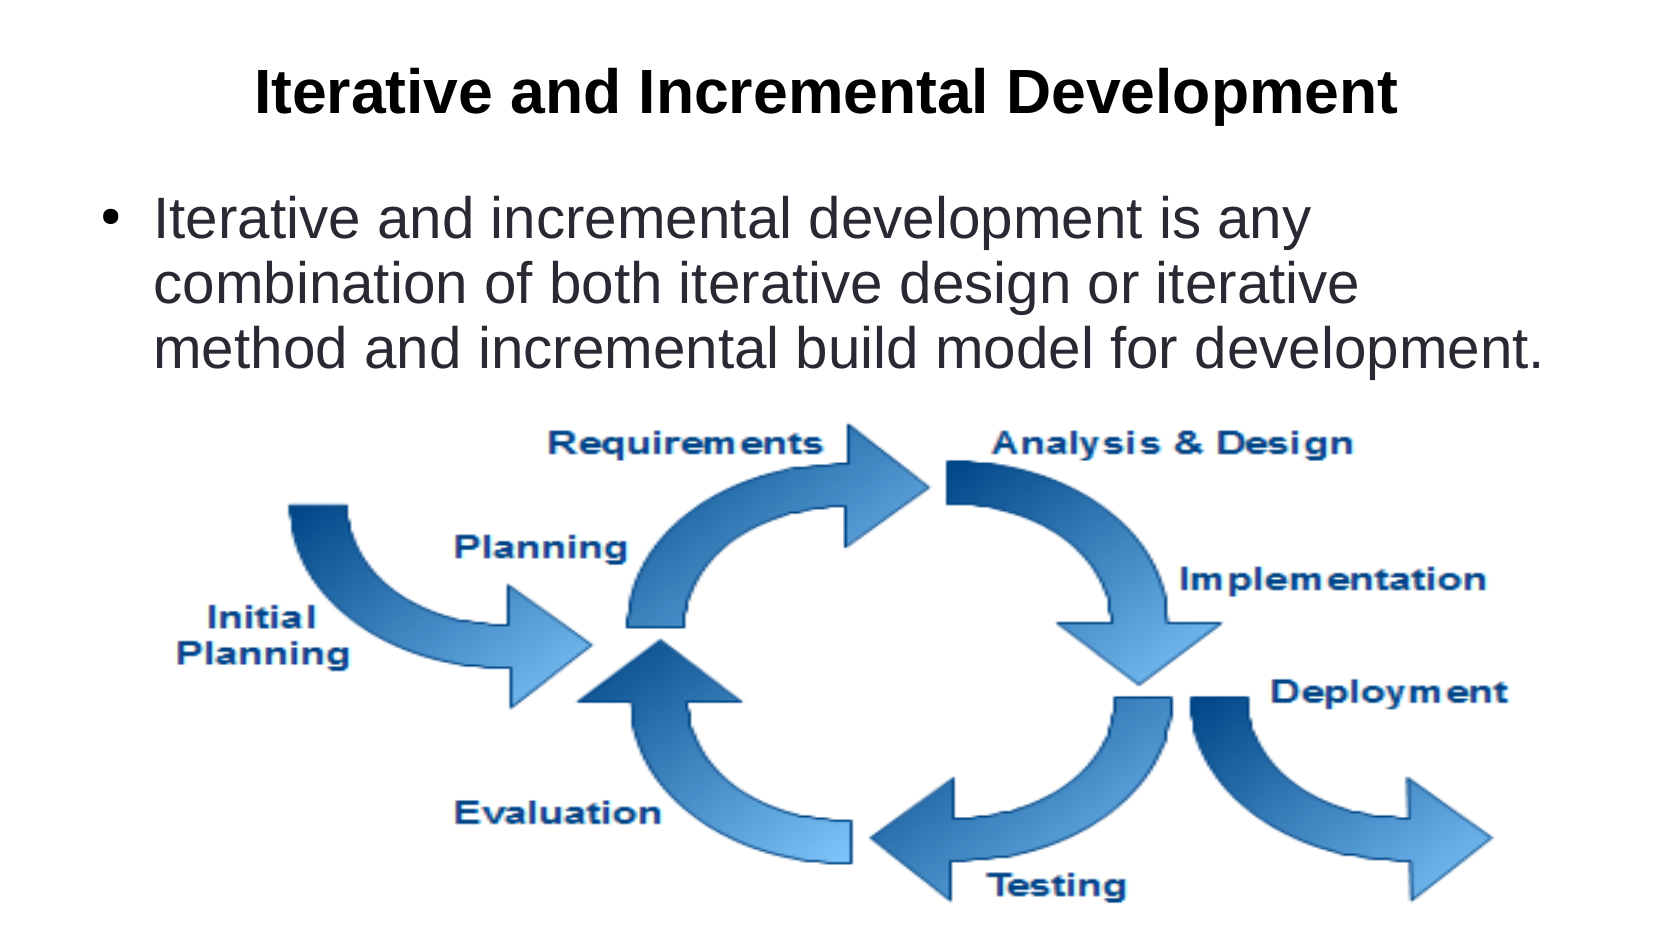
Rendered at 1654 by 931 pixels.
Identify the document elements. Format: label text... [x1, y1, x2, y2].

title Iterative and Incremental Development [82, 21, 1571, 162]
picture [159, 450, 1531, 918]
list Iterative and incremental development is any combination of both iterative design or iterative method and incremental build model for development. [82, 185, 1571, 450]
